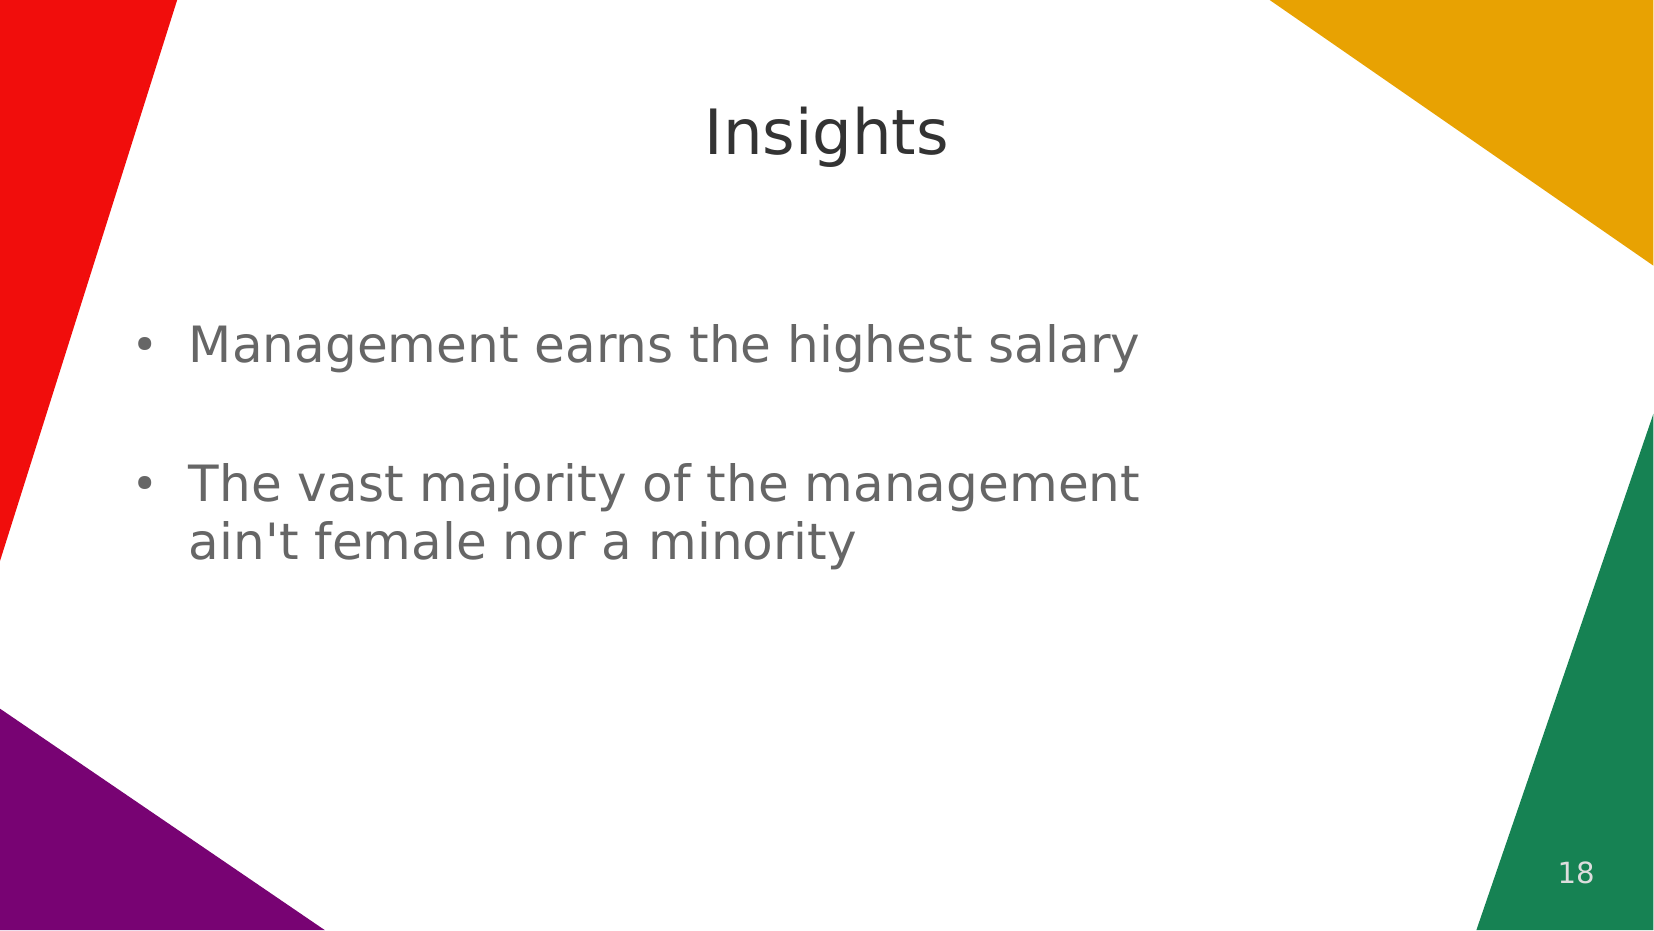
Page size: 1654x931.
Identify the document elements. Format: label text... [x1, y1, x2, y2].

list Management earns the highest salary The vast majority of the management ain't female nor a minority [118, 236, 1536, 827]
title Insights [118, 59, 1536, 207]
